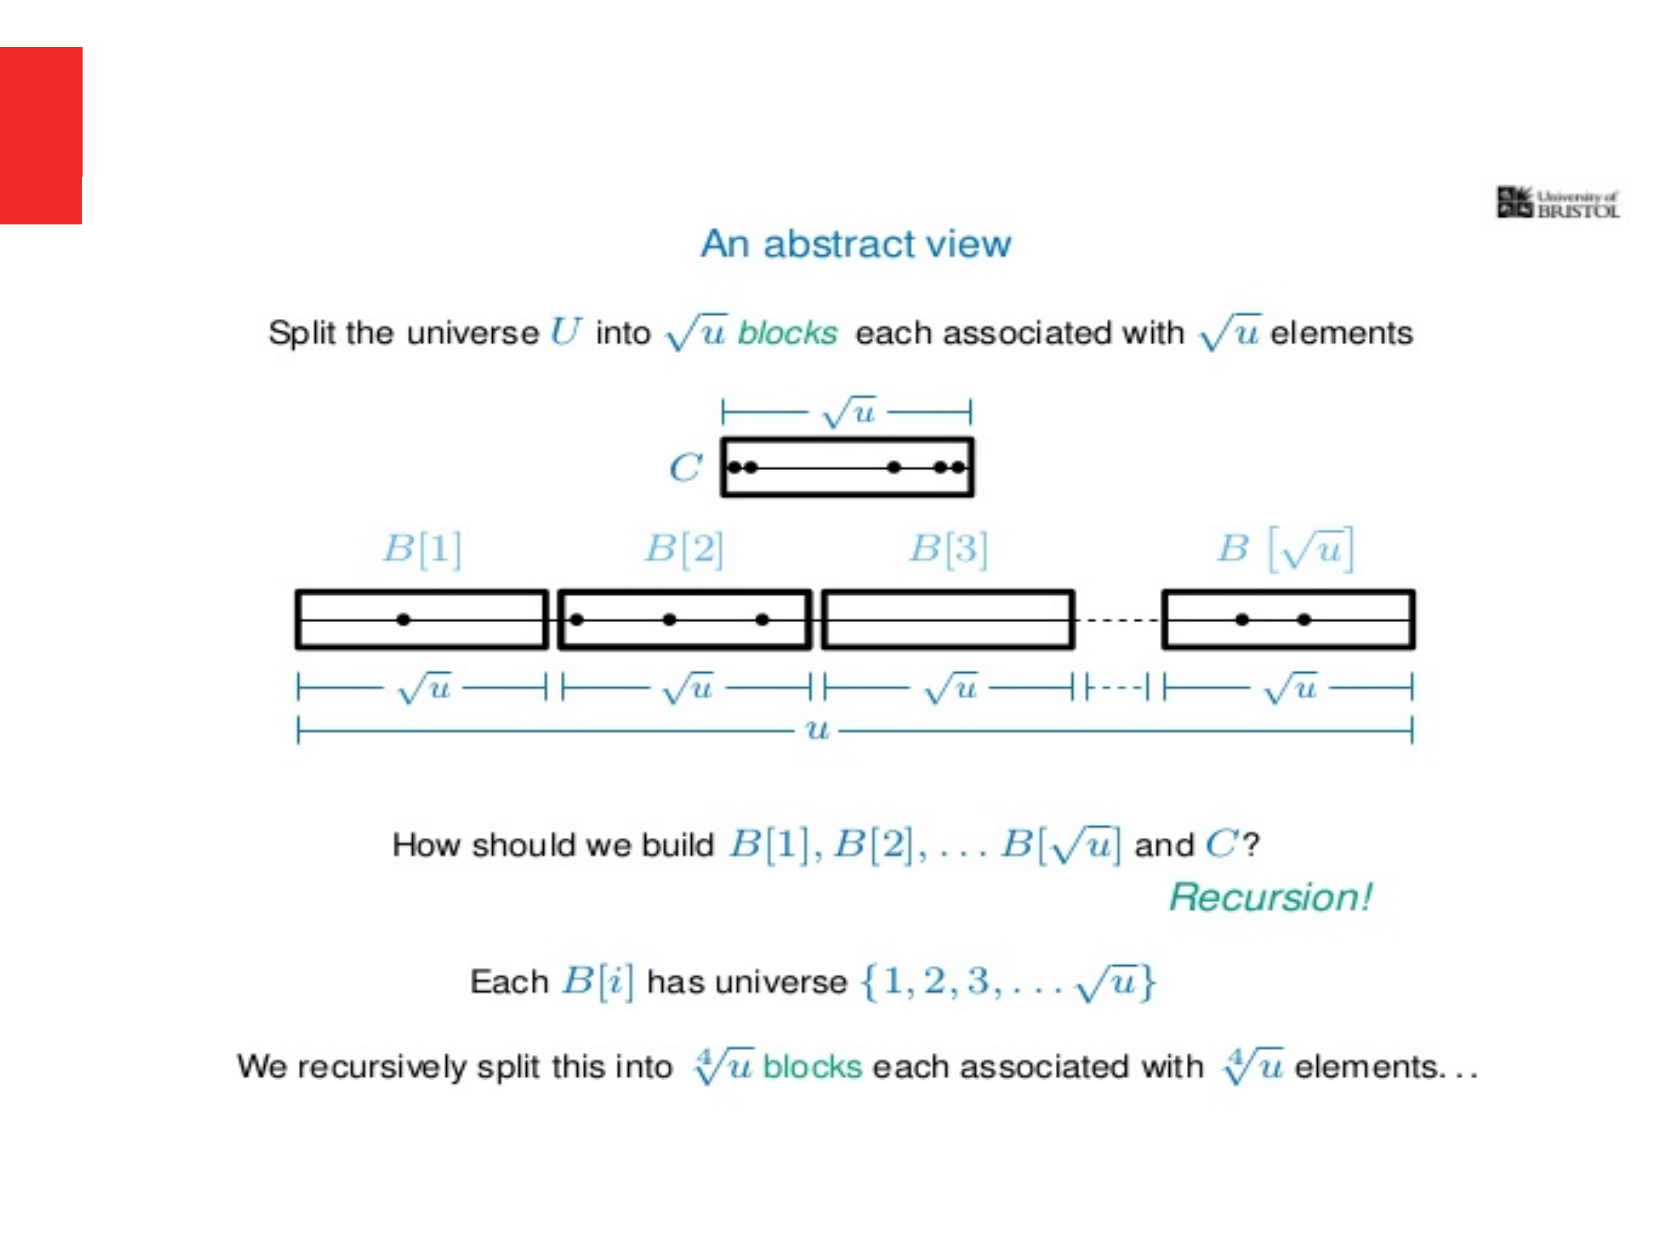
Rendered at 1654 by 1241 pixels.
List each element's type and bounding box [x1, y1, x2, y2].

picture [82, 177, 1630, 1217]
